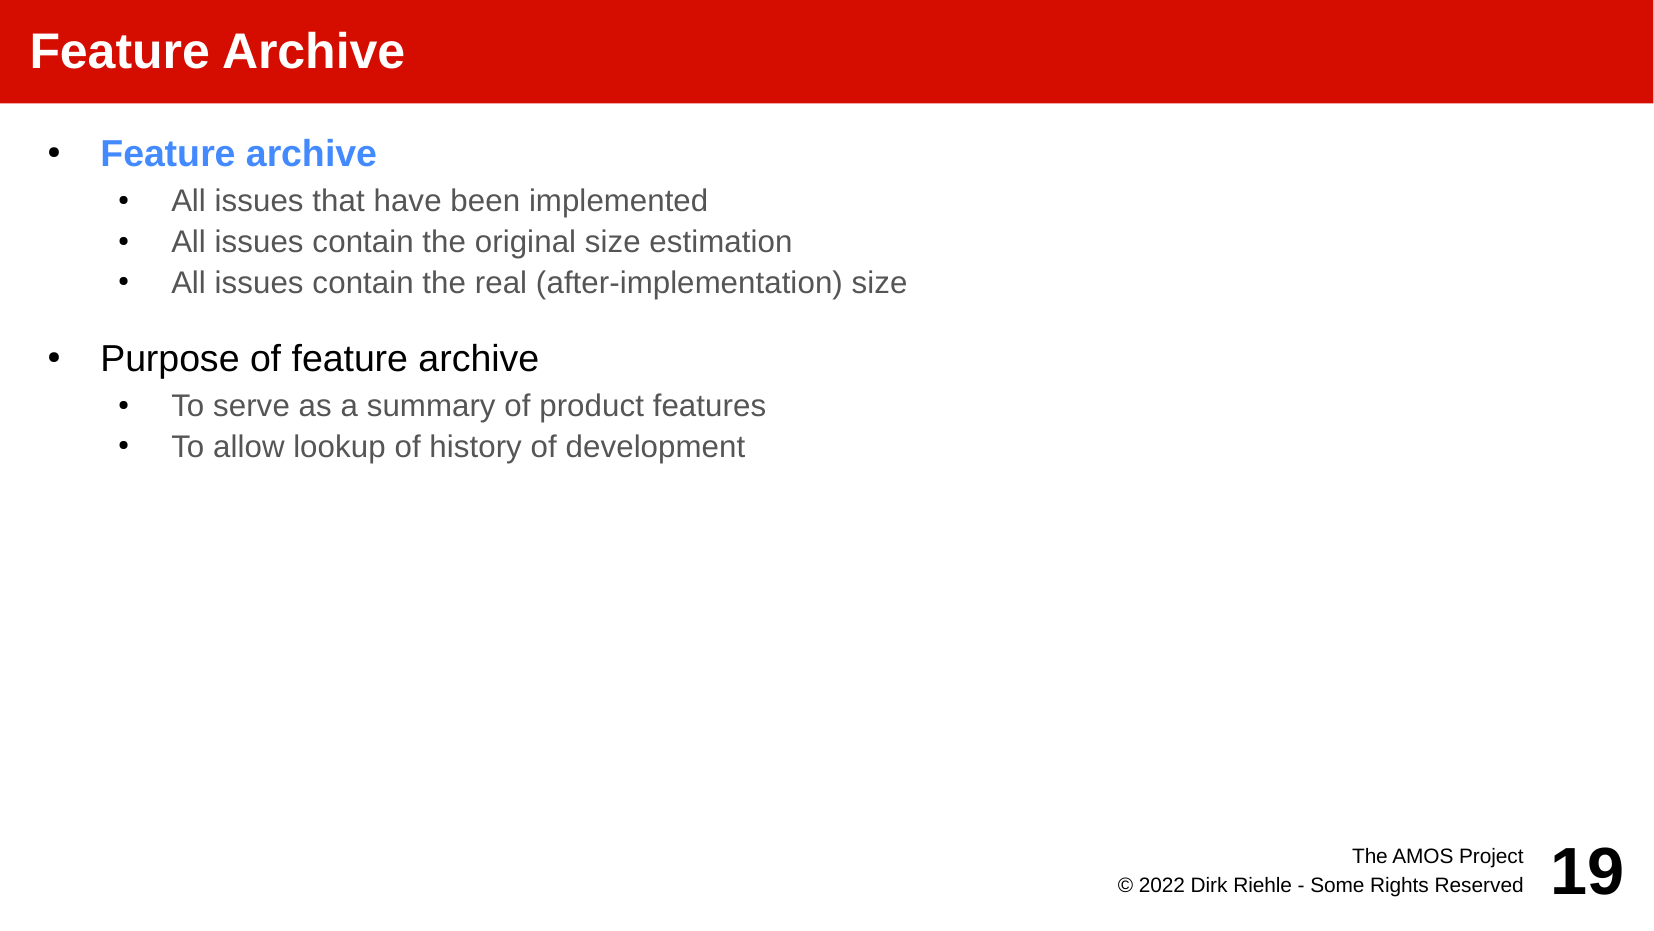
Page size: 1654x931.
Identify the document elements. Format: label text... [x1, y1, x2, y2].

title Feature Archive [0, 0, 1654, 104]
list Feature archive All issues that have been implemented All issues contain the original size estimation All issues contain the real (after-implementation) size Purpose of feature archive To serve as a summary of product features To allow lookup of history of development [29, 132, 1625, 813]
